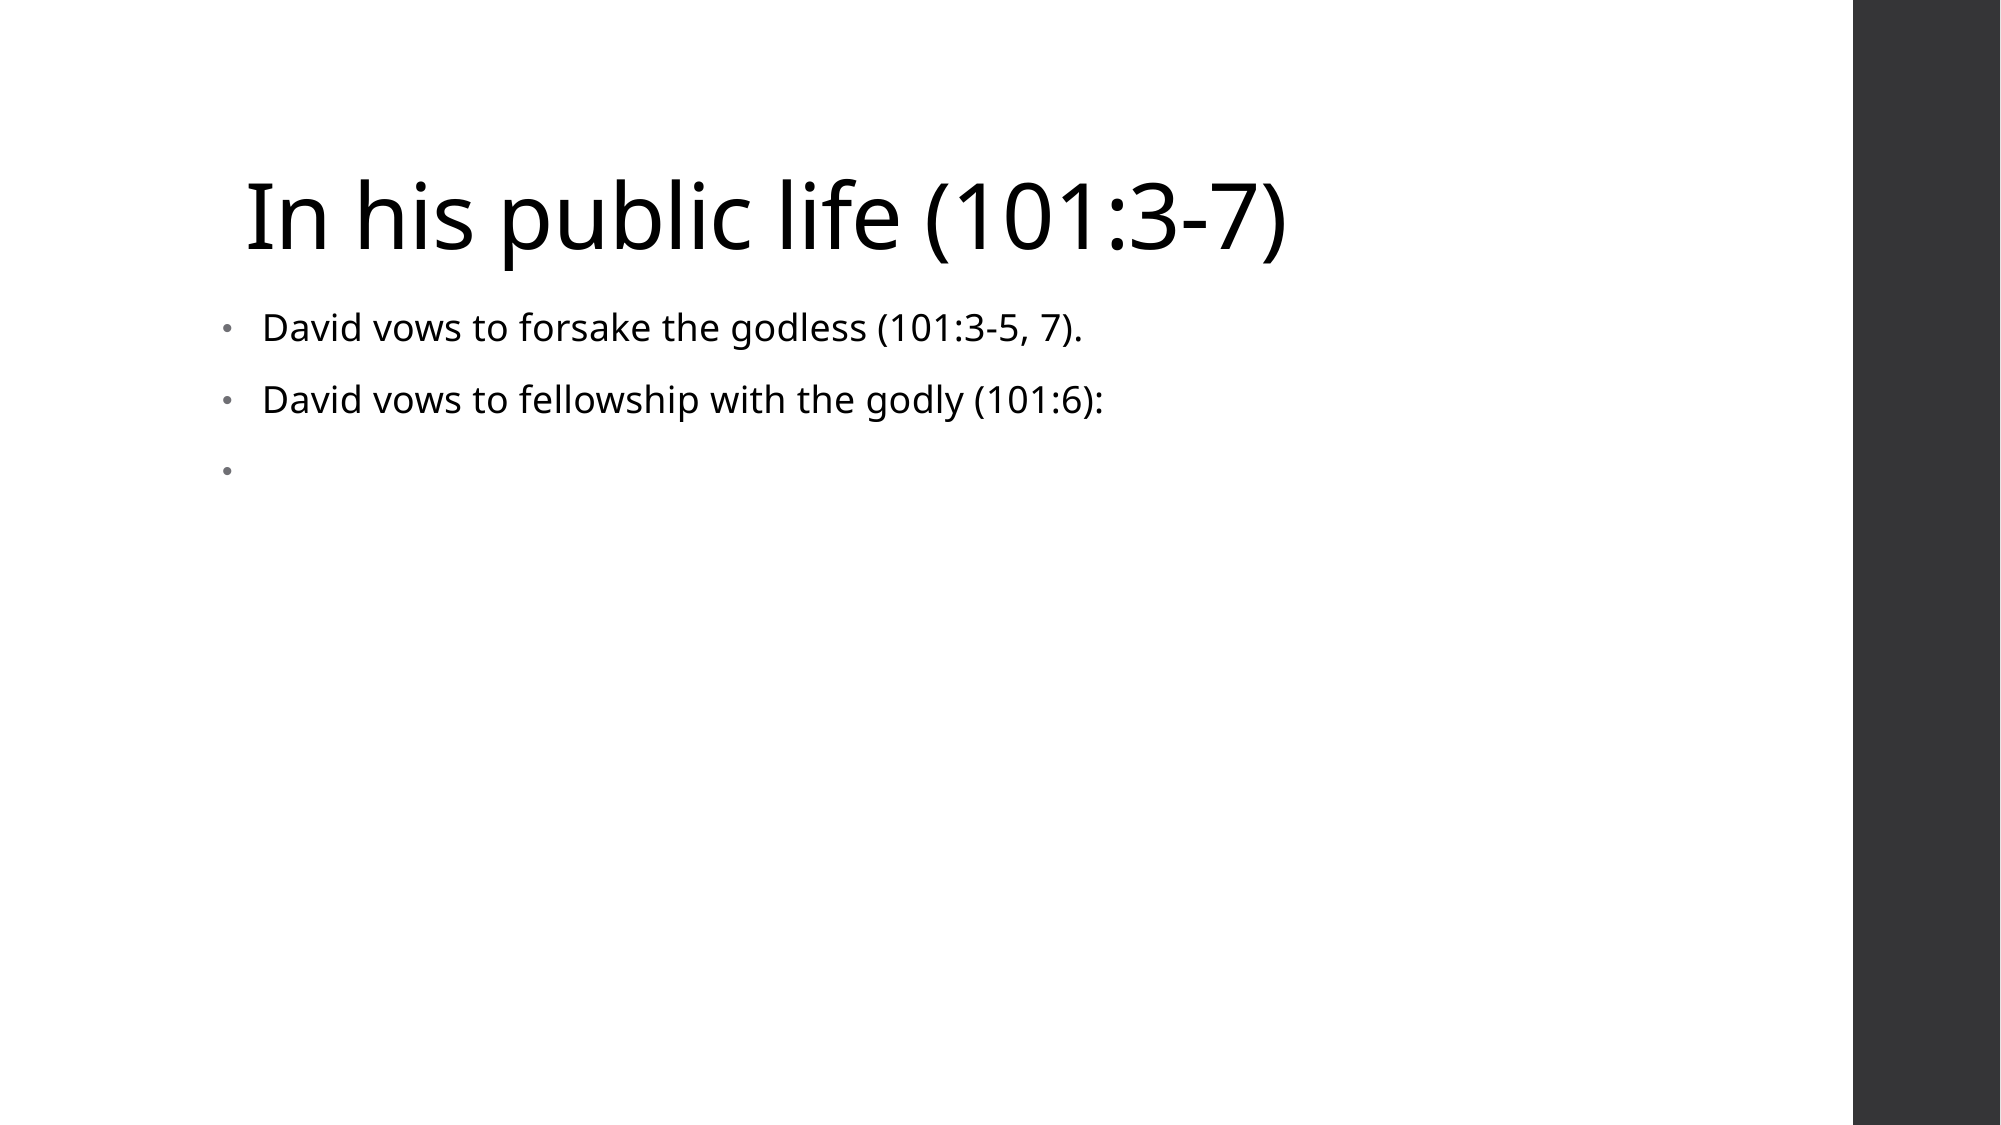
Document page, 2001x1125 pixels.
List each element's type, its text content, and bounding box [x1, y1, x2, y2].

title In his public life (101:3-7) [206, 60, 1797, 278]
list David vows to forsake the godless (101:3-5, 7). David vows to fellowship with the godly (101:6): [206, 299, 1617, 1014]
